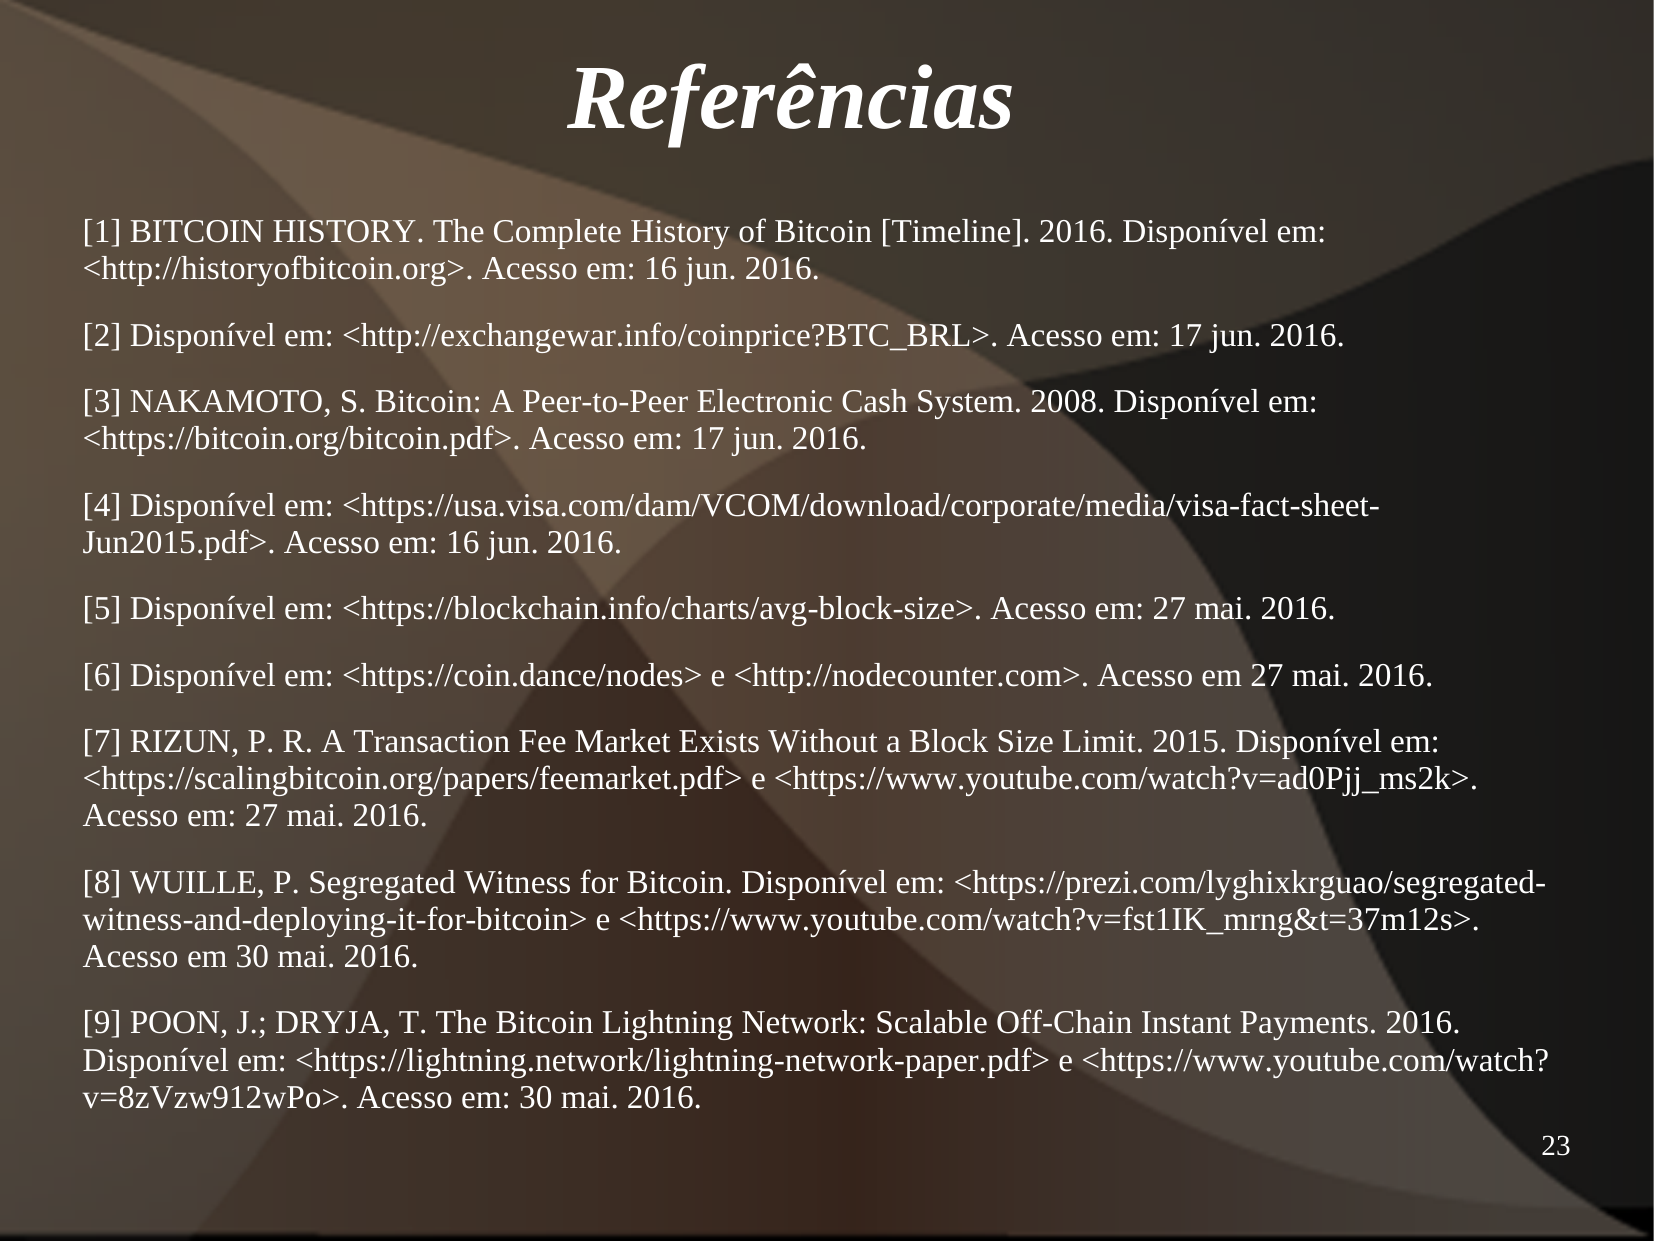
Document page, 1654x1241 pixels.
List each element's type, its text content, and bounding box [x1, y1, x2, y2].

picture [0, 0, 1654, 1241]
title Referências [47, 29, 1536, 166]
list [1] BITCOIN HISTORY. The Complete History of Bitcoin [Timeline]. 2016. Disponível em: <http://historyofbitcoin.org>. Acesso em: 16 jun. 2016. [2] Disponível em: <http://exchangewar.info/coinprice?BTC_BRL>. Acesso em: 17 jun. 2016. [3] NAKAMOTO, S. Bitcoin: A Peer-to-Peer Electronic Cash System. 2008. Disponível em: <https://bitcoin.org/bitcoin.pdf>. Acesso em: 17 jun. 2016. [4] Disponível em: <https://usa.visa.com/dam/VCOM/download/corporate/media/visa-fact-sheet-Jun2015.pdf>. Acesso em: 16 jun. 2016. [5] Disponível em: <https://blockchain.info/charts/avg-block-size>. Acesso em: 27 mai. 2016. [6] Disponível em: <https://coin.dance/nodes> e <http://nodecounter.com>. Acesso em 27 mai. 2016. [7] RIZUN, P. R. A Transaction Fee Market Exists Without a Block Size Limit. 2015. Disponível em: <https://scalingbitcoin.org/papers/feemarket.pdf> e <https://www.youtube.com/watch?v=ad0Pjj_ms2k>. Acesso em: 27 mai. 2016. [8] WUILLE, P. Segregated Witness for Bitcoin. Disponível em: <https://prezi.com/lyghixkrguao/segregated-witness-and-deploying-it-for-bitcoin> e <https://www.youtube.com/watch?v=fst1IK_mrng&t=37m12s>. Acesso em 30 mai. 2016. [9] POON, J.; DRYJA, T. The Bitcoin Lightning Network: Scalable Off-Chain Instant Payments. 2016. Disponível em: <https://lightning.network/lightning-network-paper.pdf> e <https://www.youtube.com/watch?v=8zVzw912wPo>. Acesso em: 30 mai. 2016. [82, 212, 1571, 1116]
